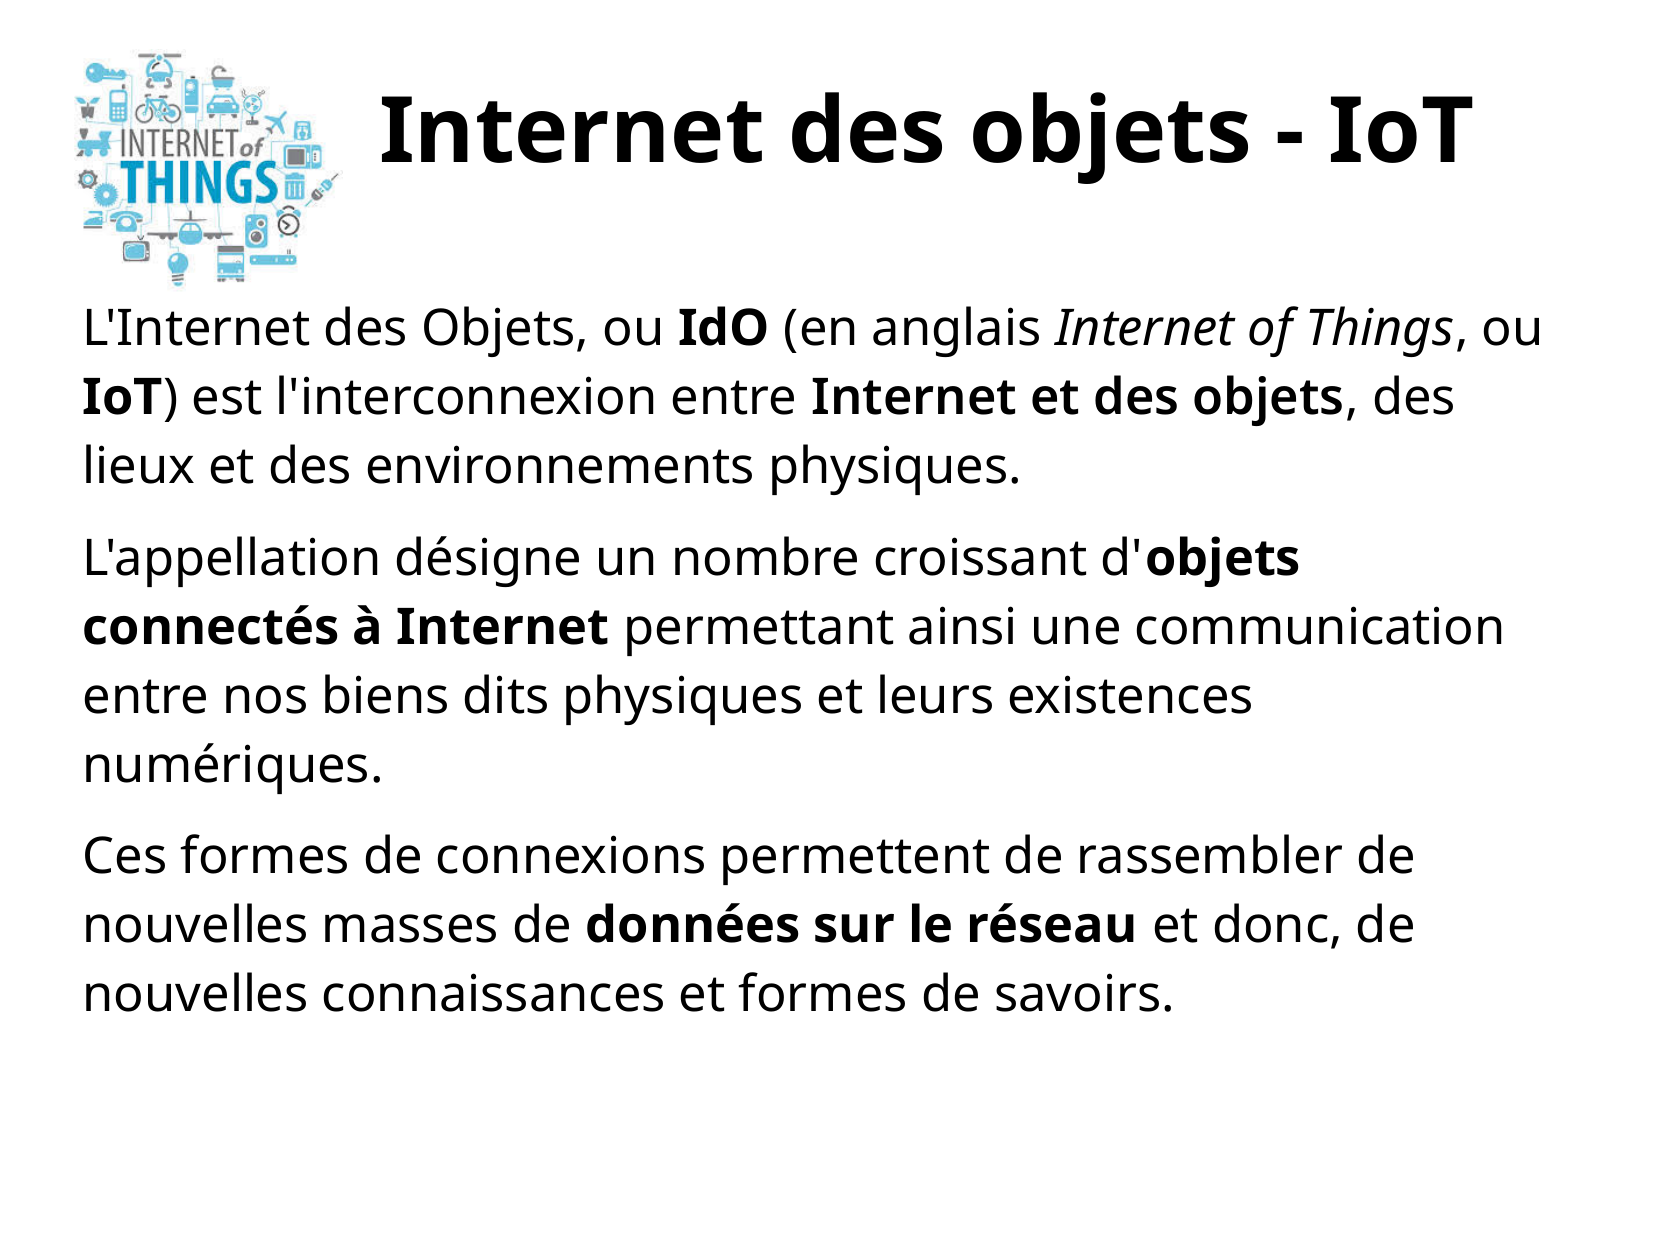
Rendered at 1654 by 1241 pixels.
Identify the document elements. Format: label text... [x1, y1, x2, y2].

title Internet des objets - IoT [307, 23, 1548, 231]
picture [65, 49, 343, 295]
list L'Internet des Objets, ou IdO (en anglais Internet of Things, ou IoT) est l'interconnexion entre Internet et des objets, des lieux et des environnements physiques. L'appellation désigne un nombre croissant d'objets connectés à Internet permettant ainsi une communication entre nos biens dits physiques et leurs existences numériques. Ces formes de connexions permettent de rassembler de nouvelles masses de données sur le réseau et donc, de nouvelles connaissances et formes de savoirs. [82, 291, 1560, 1028]
